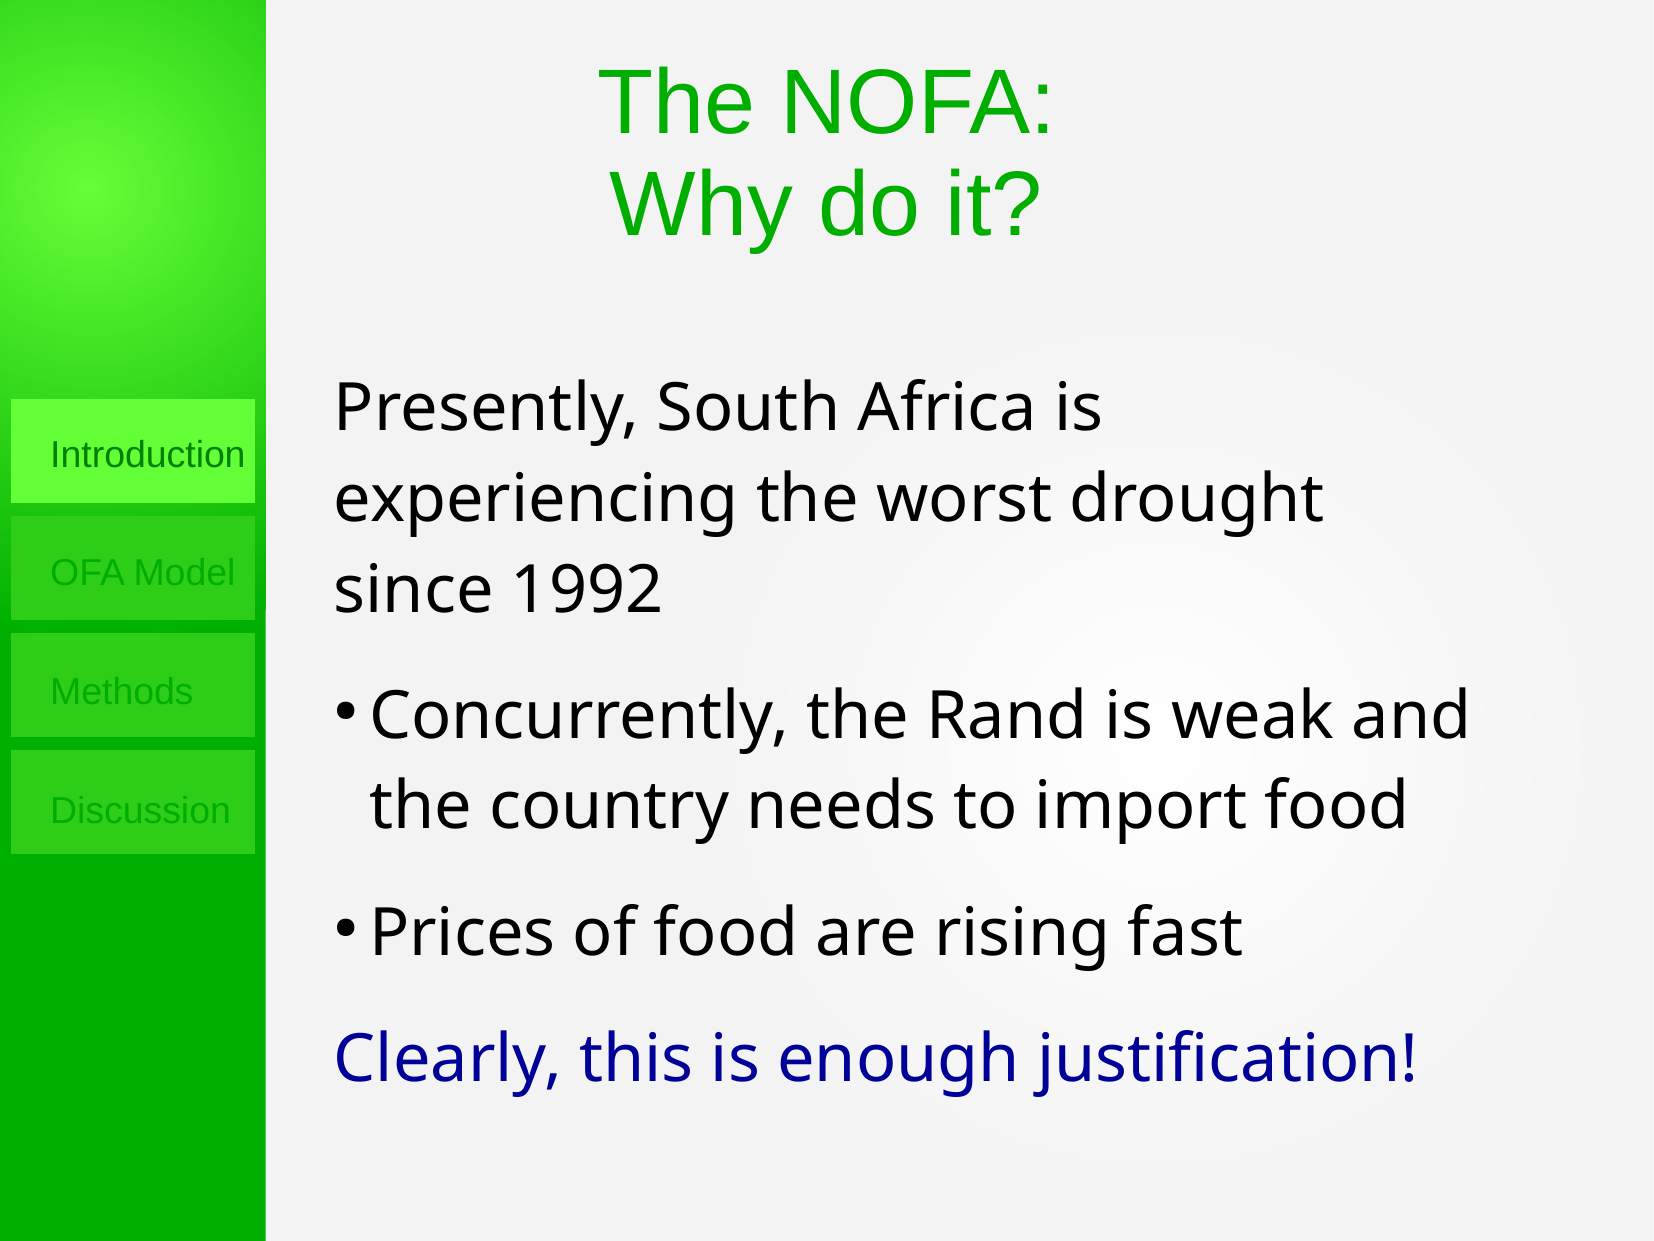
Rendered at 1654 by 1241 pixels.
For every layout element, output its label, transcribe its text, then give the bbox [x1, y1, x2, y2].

title The NOFA: Why do it? [463, 49, 1190, 257]
text_box Methods [35, 663, 265, 720]
text_box Discussion [35, 781, 292, 839]
text_box OFA Model [35, 544, 252, 602]
text_box Presently, South Africa is experiencing the worst drought since 1992 Concurrently, the Rand is weak and the country needs to import food Prices of food are rising fast Clearly, this is enough justification! [318, 351, 1501, 940]
text_box Introduction [35, 425, 318, 483]
